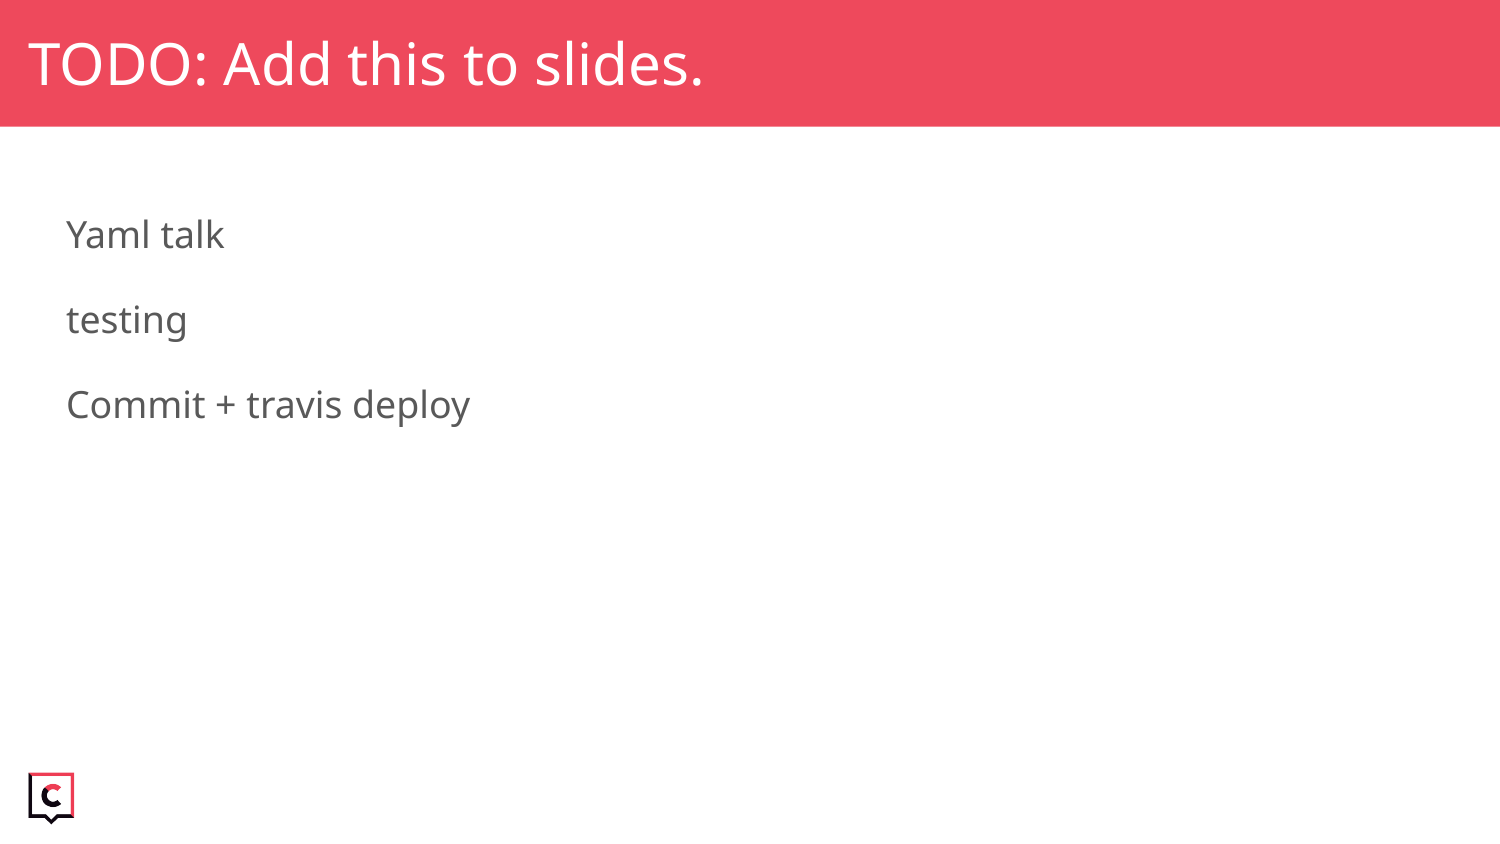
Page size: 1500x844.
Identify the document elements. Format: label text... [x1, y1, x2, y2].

title TODO: Add this to slides. [13, 12, 1412, 107]
list Yaml talk testing Commit + travis deploy [51, 189, 1449, 750]
picture [19, 764, 82, 830]
